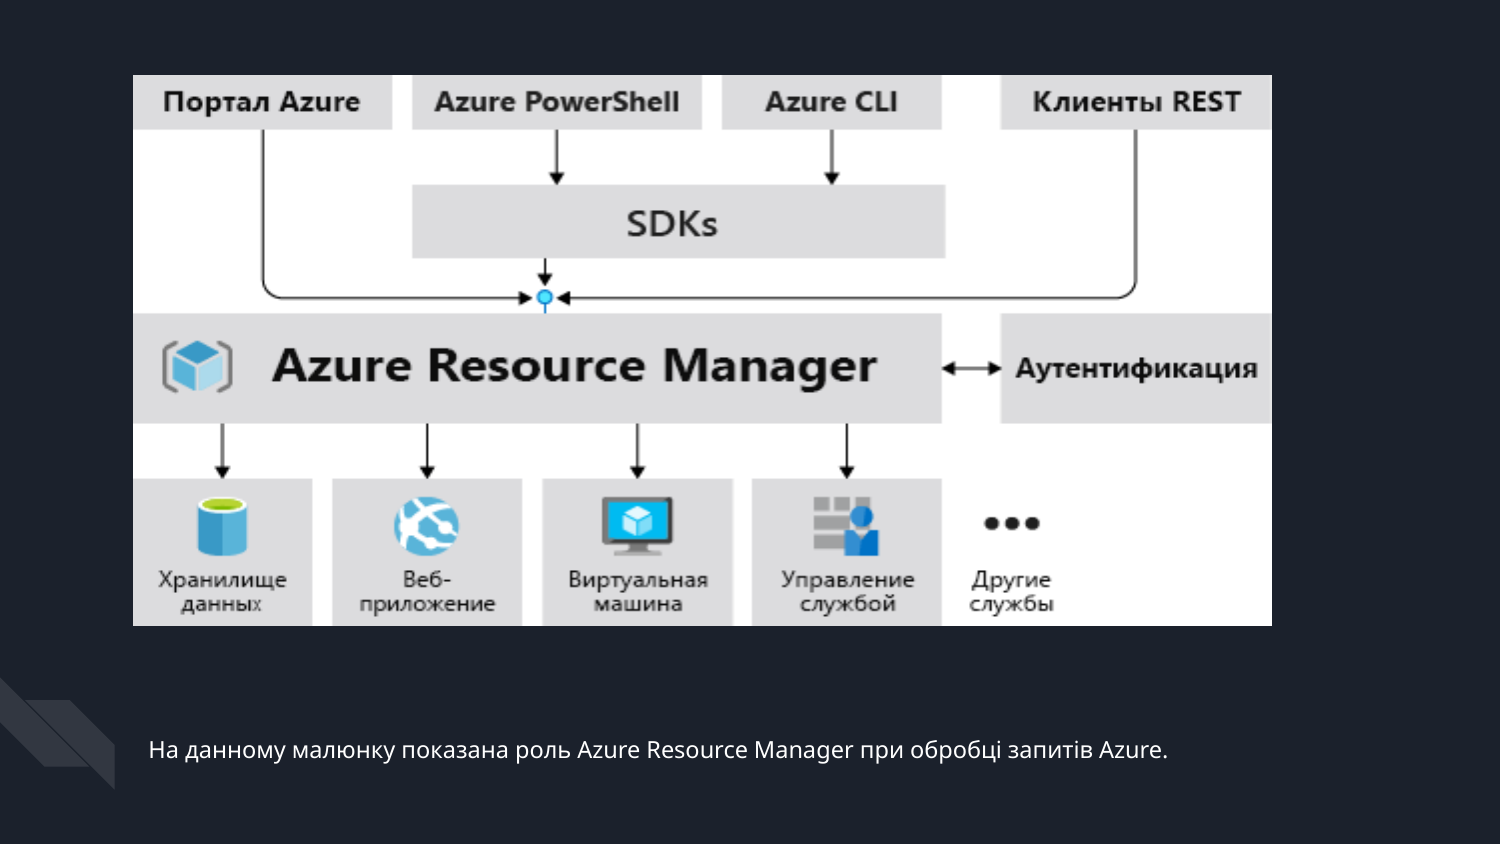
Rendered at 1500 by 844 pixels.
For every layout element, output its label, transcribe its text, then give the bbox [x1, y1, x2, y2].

picture [133, 75, 1272, 626]
list На данному малюнку показана роль Azure Resource Manager при обробці запитів Azure. [133, 706, 1272, 793]
